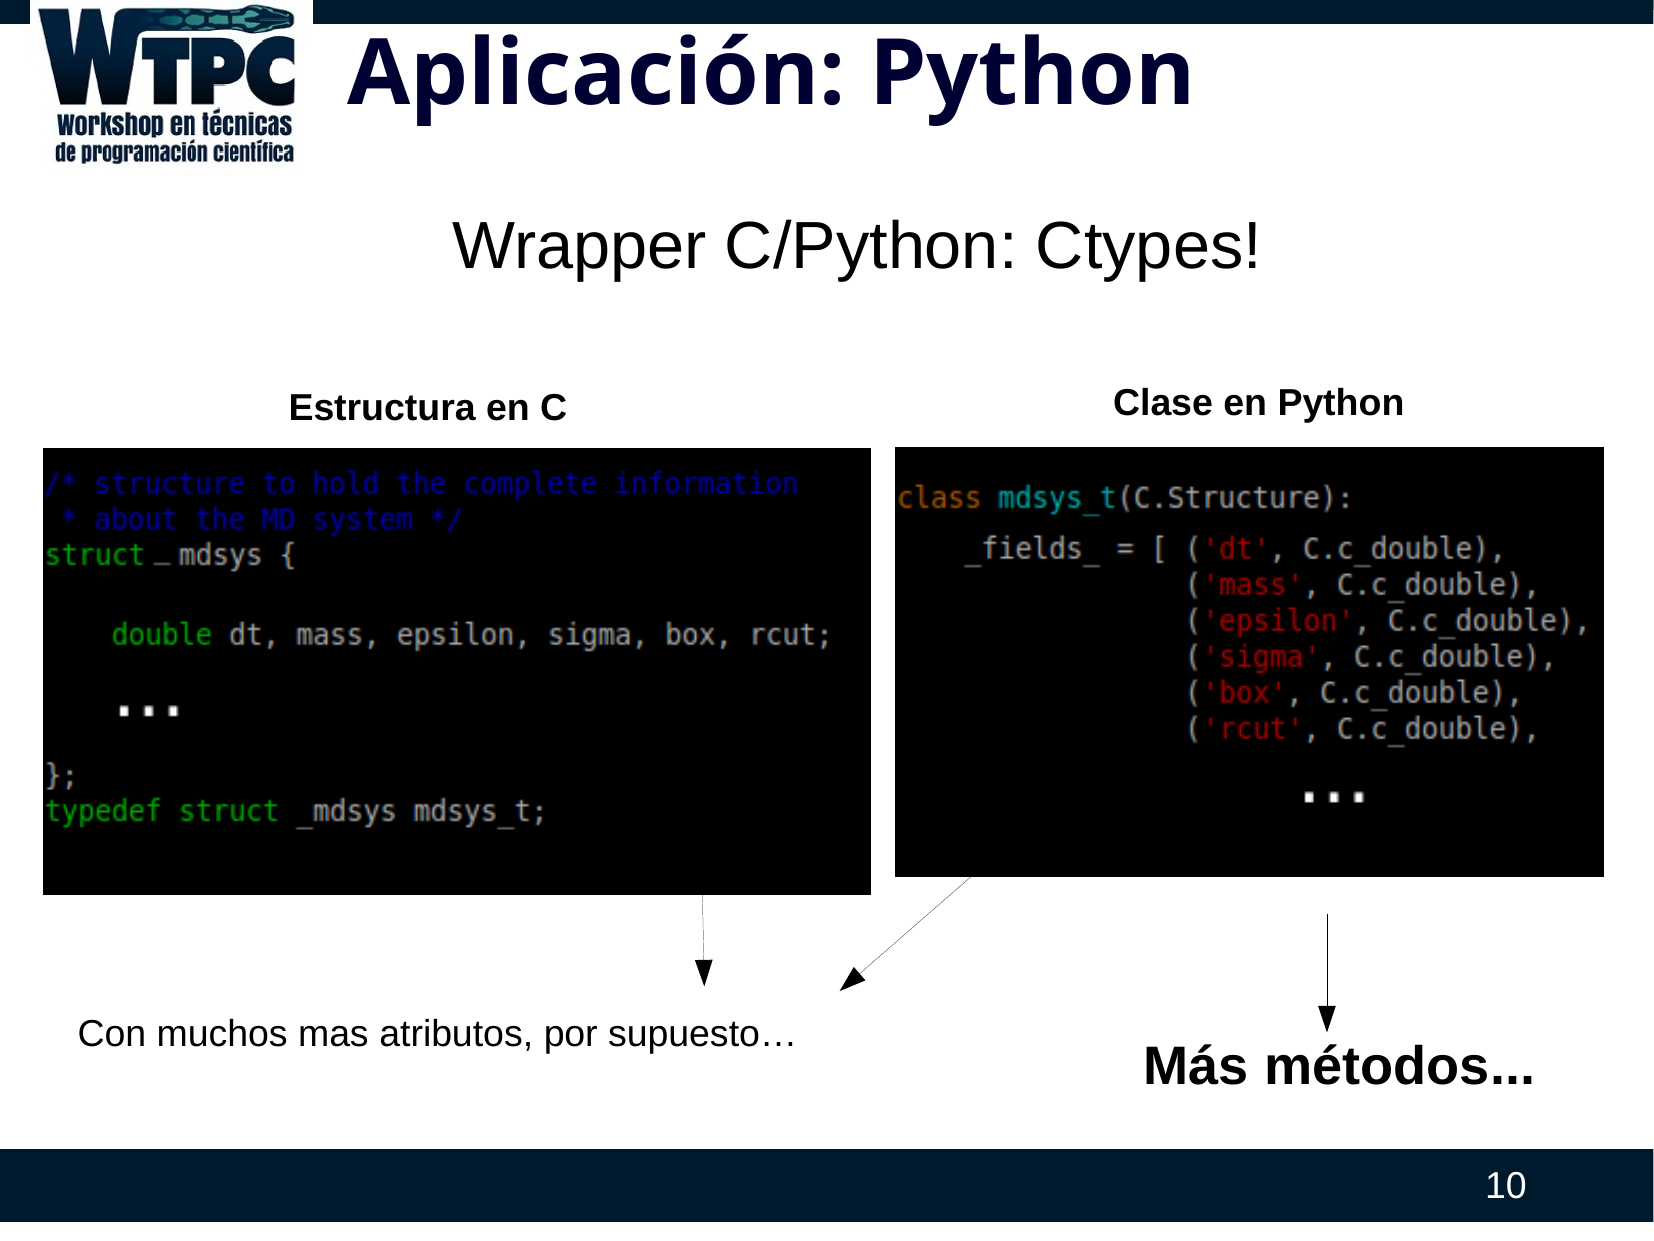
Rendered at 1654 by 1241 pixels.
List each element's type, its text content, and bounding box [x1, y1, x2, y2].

picture [43, 448, 871, 895]
text_box Más métodos... [1128, 1027, 1577, 1104]
text_box <número> [1470, 1156, 1654, 1228]
picture [895, 447, 1604, 877]
picture [0, 1149, 1654, 1223]
title Aplicación: Python [347, 24, 1569, 125]
text_box Wrapper C/Python: Ctypes! [109, 200, 1607, 291]
picture [0, 0, 1654, 175]
text_box Estructura en C [93, 379, 763, 437]
text_box Clase en Python [904, 374, 1614, 431]
text_box Con muchos mas atributos, por supuesto… [63, 1005, 1015, 1062]
